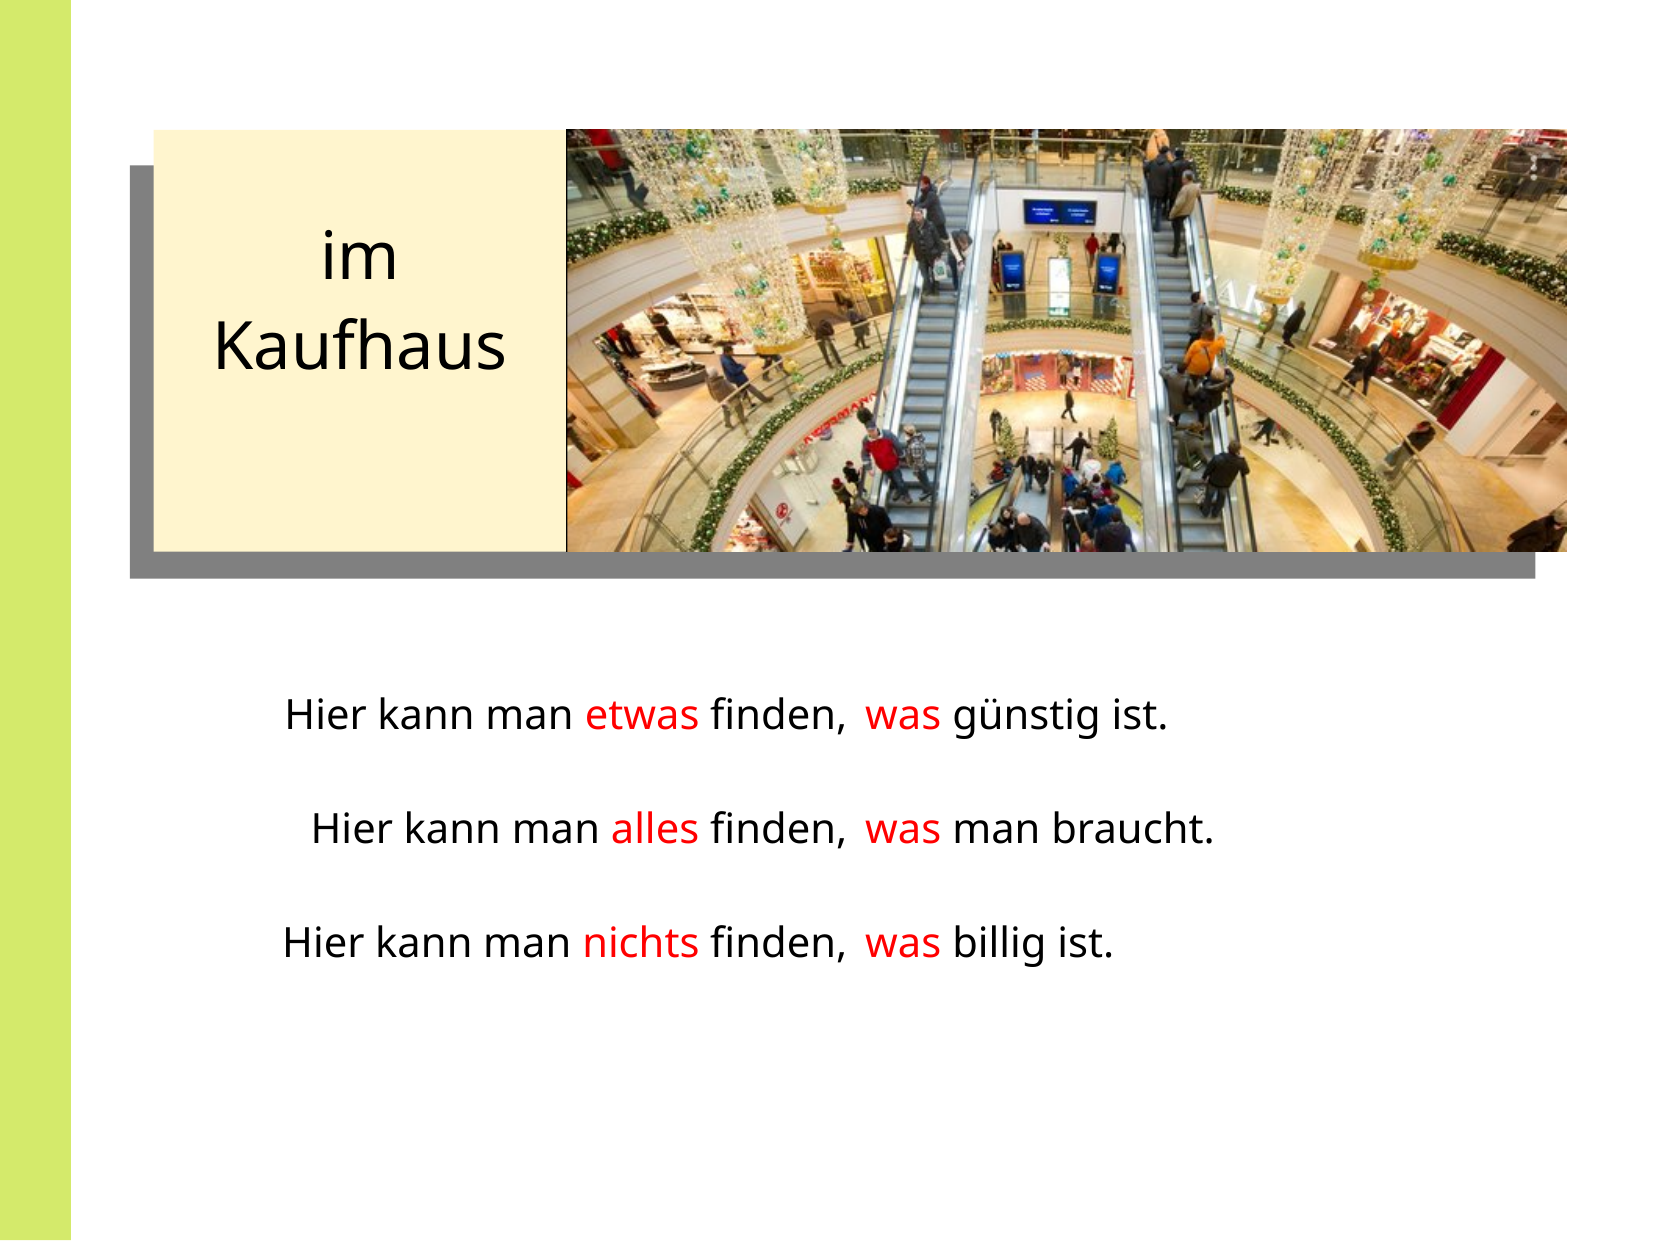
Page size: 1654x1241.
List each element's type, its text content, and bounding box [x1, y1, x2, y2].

text_box Hier kann man etwas finden, Hier kann man alles finden, Hier kann man nichts finden, [70, 590, 850, 1229]
text_box im Kaufhaus [153, 129, 566, 552]
text_box [0, 0, 71, 1241]
text_box [129, 165, 1536, 579]
text_box was günstig ist. was man braucht. was billig ist. [850, 590, 1654, 1229]
picture [566, 129, 1567, 552]
